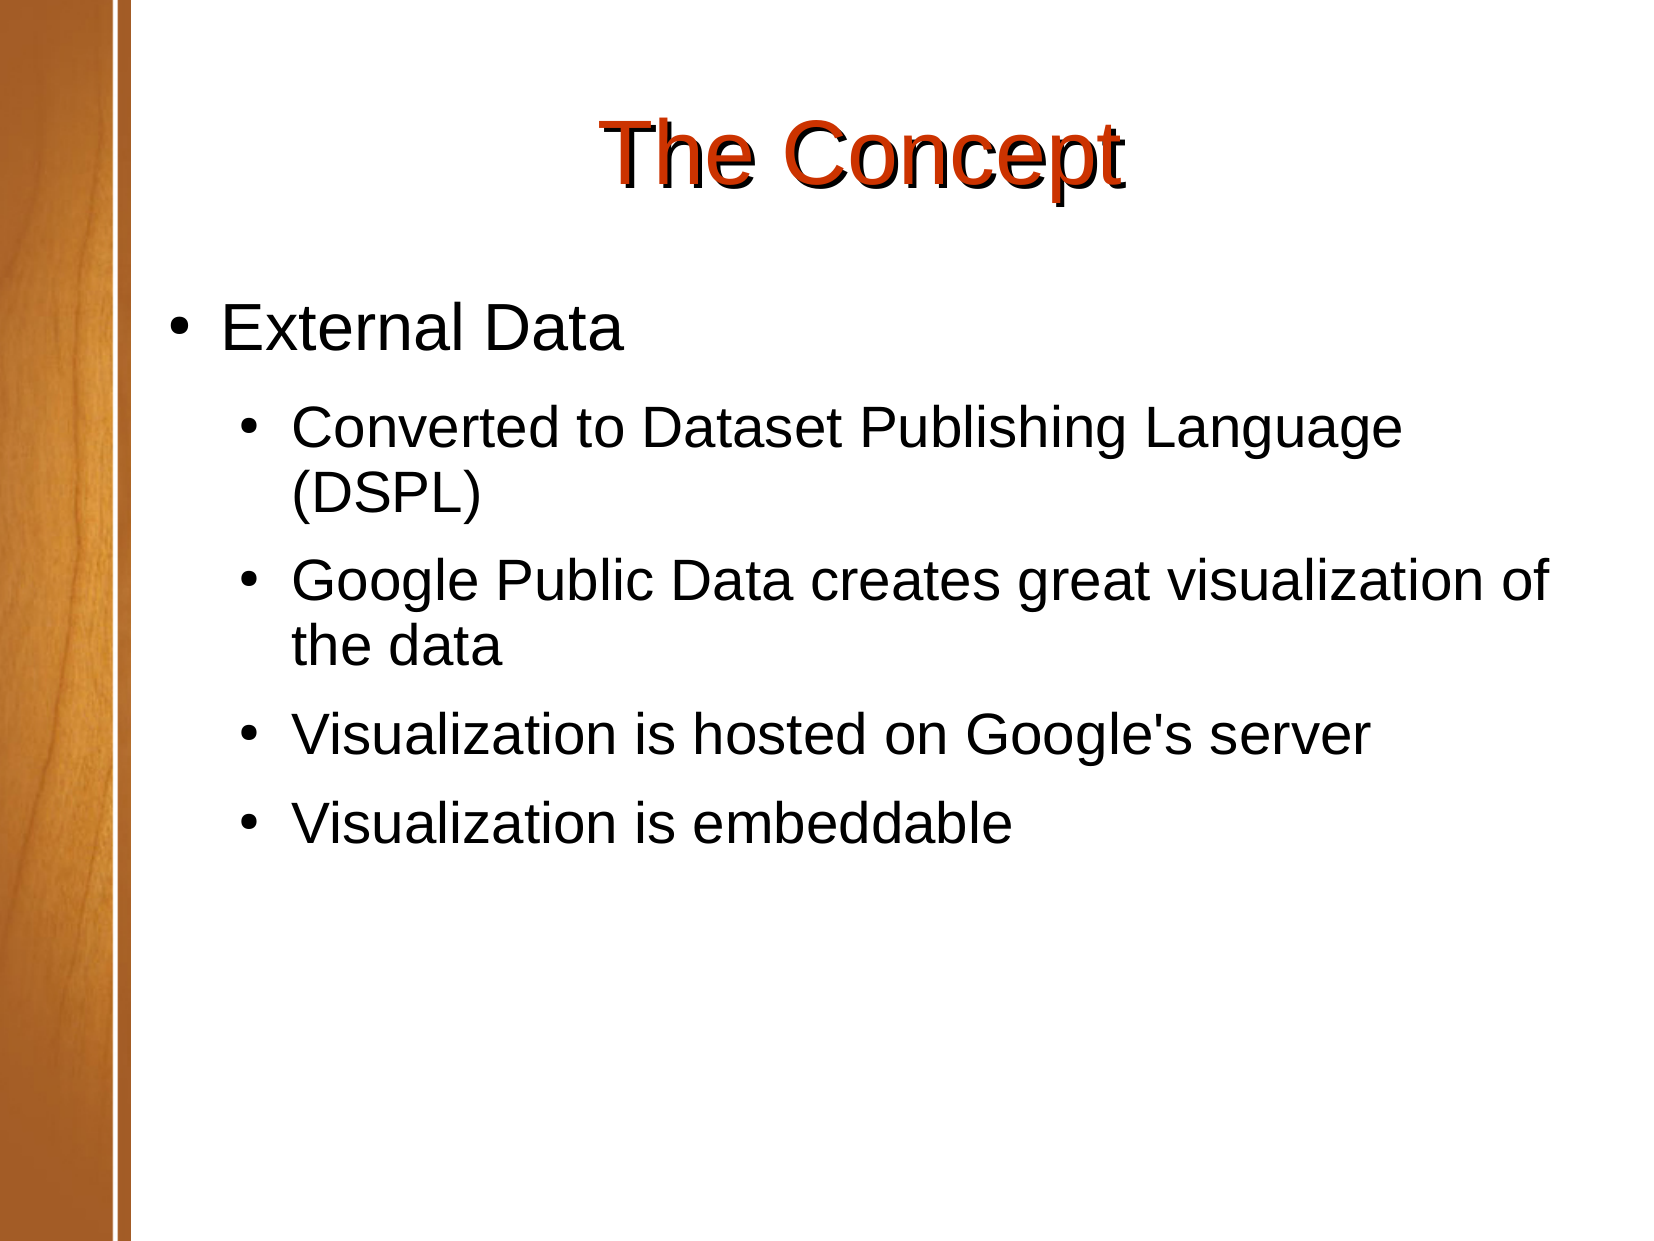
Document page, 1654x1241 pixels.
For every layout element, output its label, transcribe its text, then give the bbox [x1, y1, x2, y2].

list External Data Converted to Dataset Publishing Language (DSPL) Google Public Data creates great visualization of the data Visualization is hosted on Google's server Visualization is embeddable [150, 290, 1571, 1094]
picture [0, 0, 131, 1241]
title The Concept [150, 56, 1571, 250]
